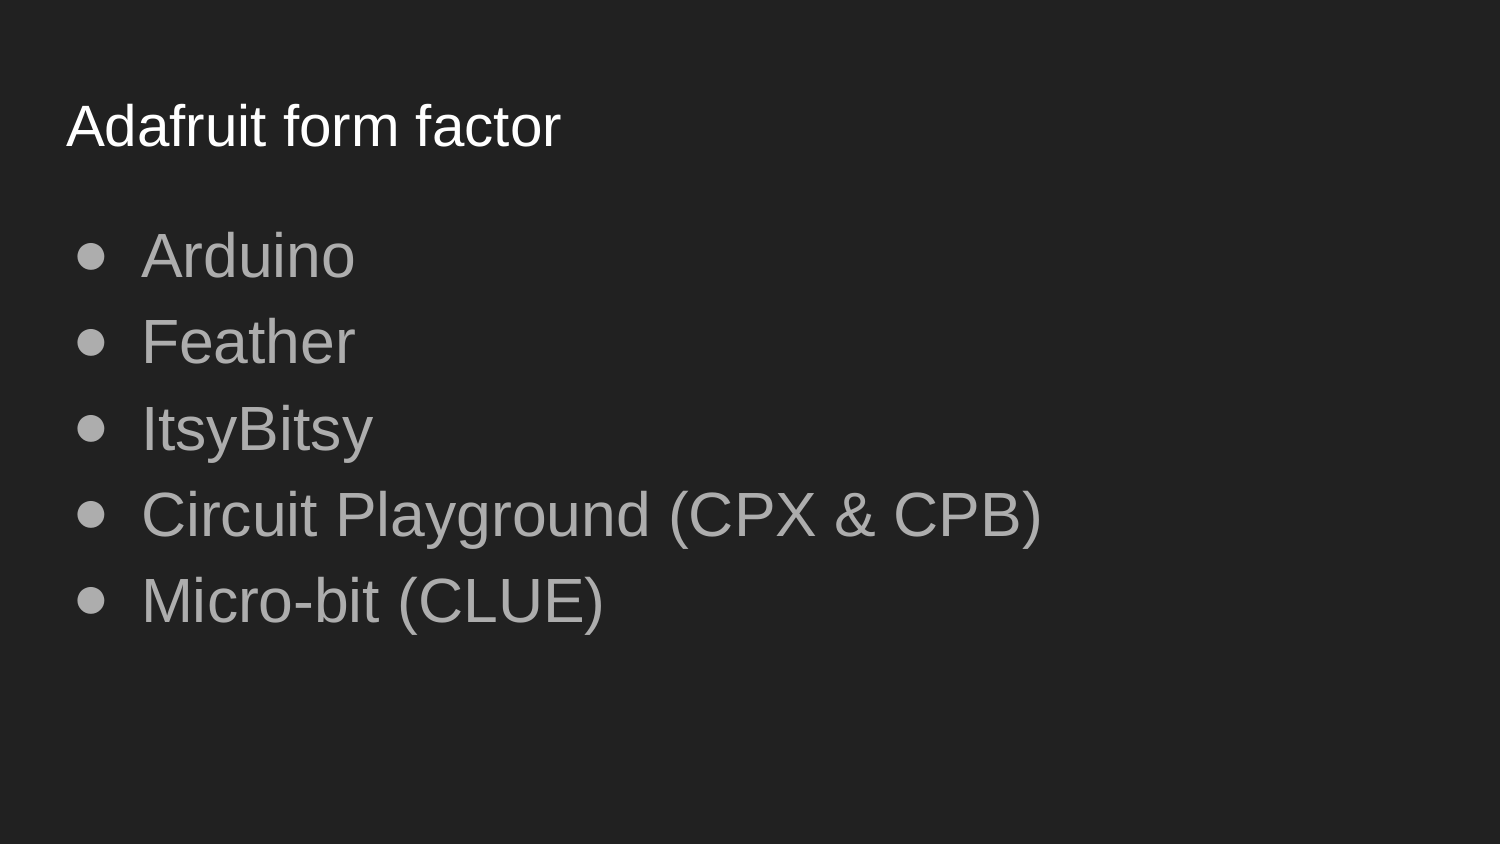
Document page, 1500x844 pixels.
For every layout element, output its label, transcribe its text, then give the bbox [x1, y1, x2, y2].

list Arduino Feather ItsyBitsy Circuit Playground (CPX & CPB) Micro-bit (CLUE) [51, 189, 1449, 750]
title Adafruit form factor [51, 72, 1449, 167]
